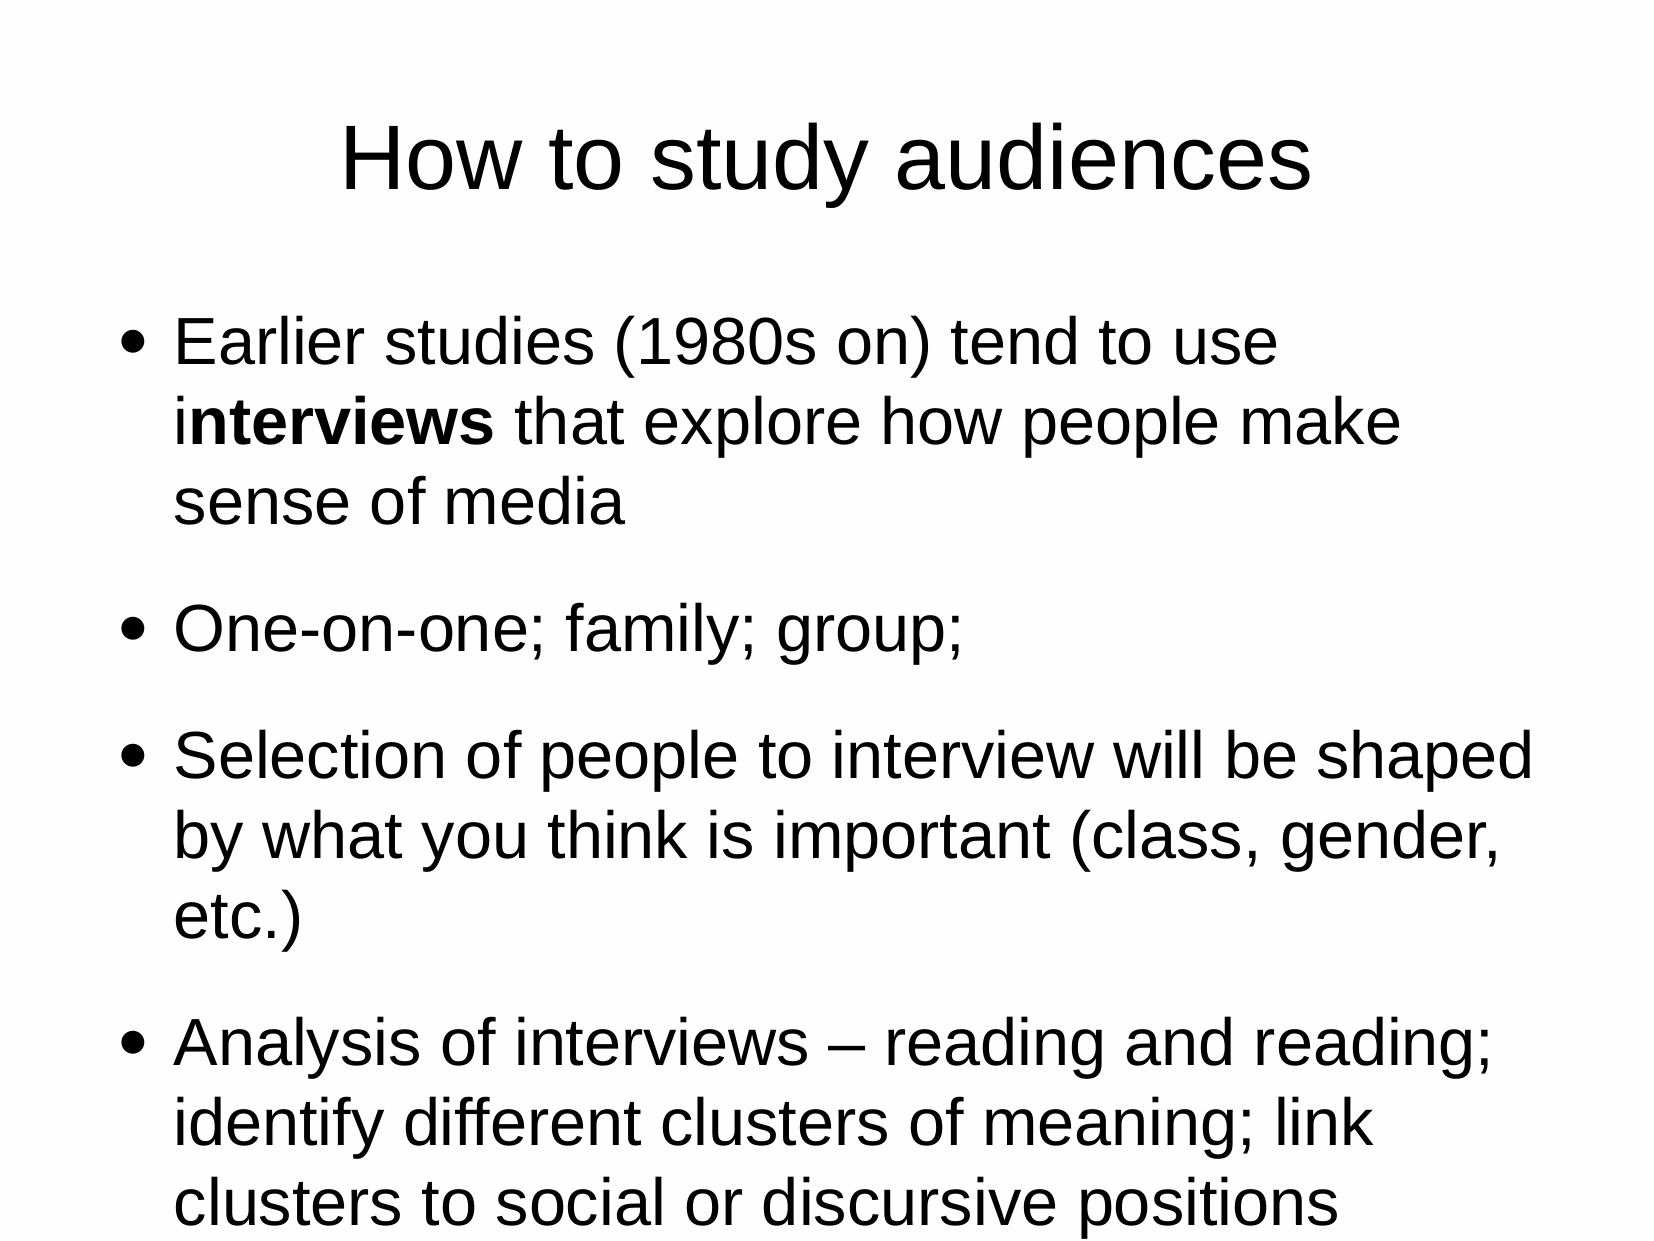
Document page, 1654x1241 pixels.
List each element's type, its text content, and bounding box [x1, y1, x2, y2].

list Earlier studies (1980s on) tend to use interviews that explore how people make sense of media One-on-one; family; group; Selection of people to interview will be shaped by what you think is important (class, gender, etc.) Analysis of interviews – reading and reading; identify different clusters of meaning; link clusters to social or discursive positions [82, 290, 1571, 1010]
title How to study audiences [82, 49, 1571, 257]
